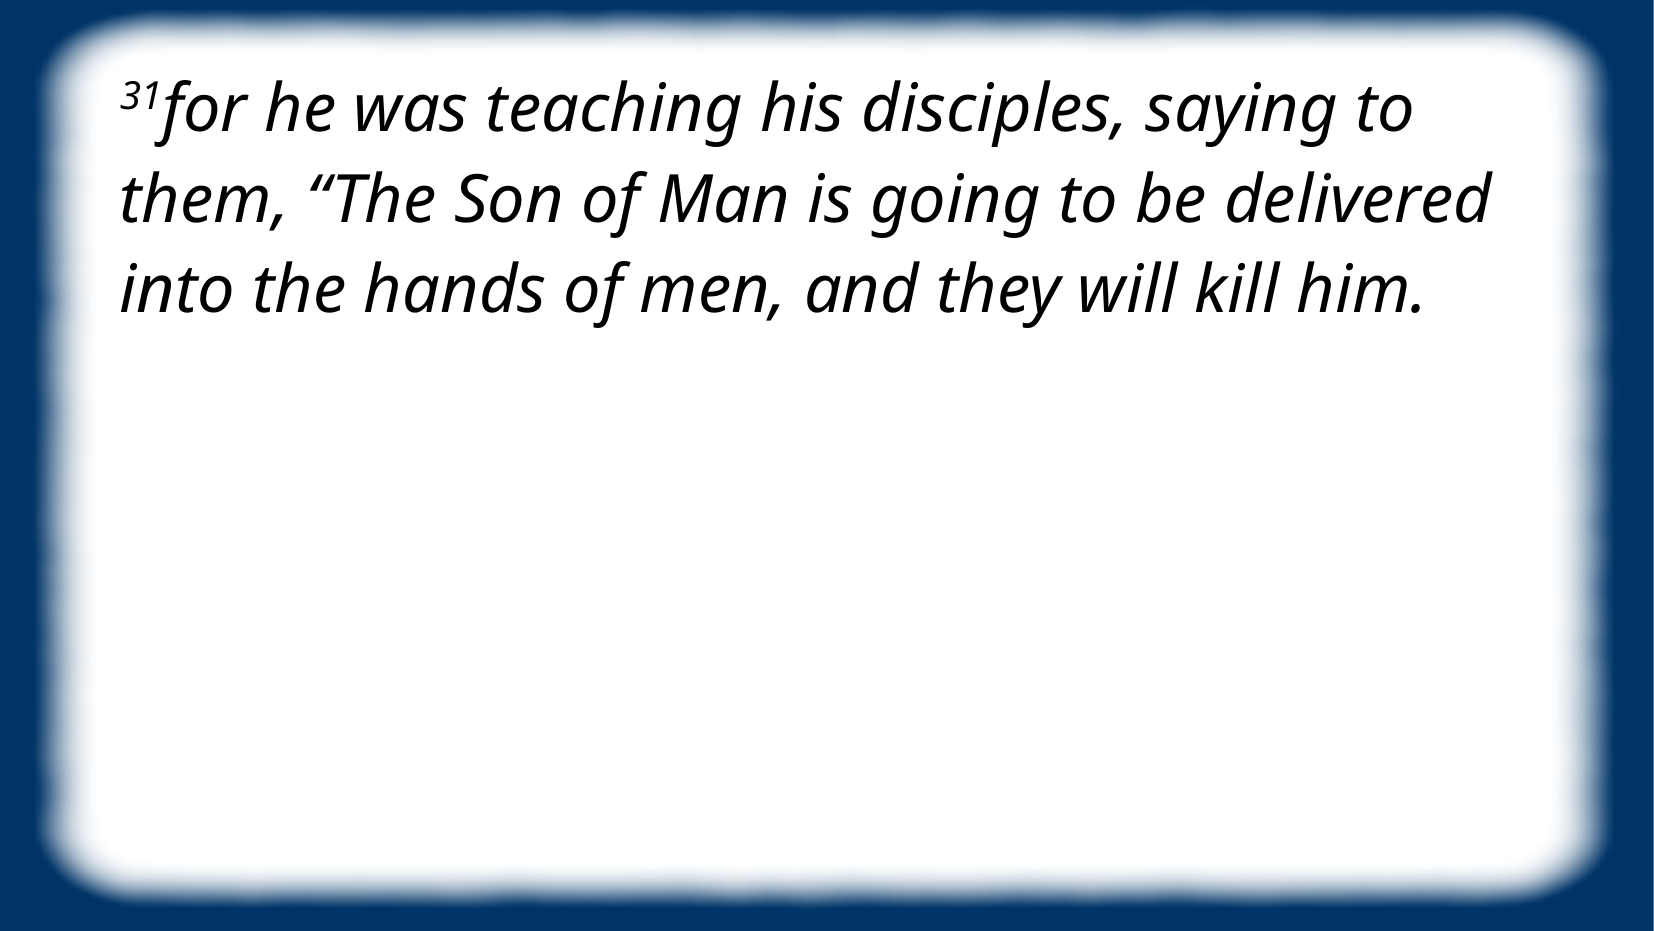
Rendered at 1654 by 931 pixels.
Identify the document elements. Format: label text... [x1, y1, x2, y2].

text_box 31for he was teaching his disciples, saying to them, “The Son of Man is going to be delivered into the hands of men, and they will kill him. [105, 52, 1546, 361]
picture [0, 0, 1654, 931]
